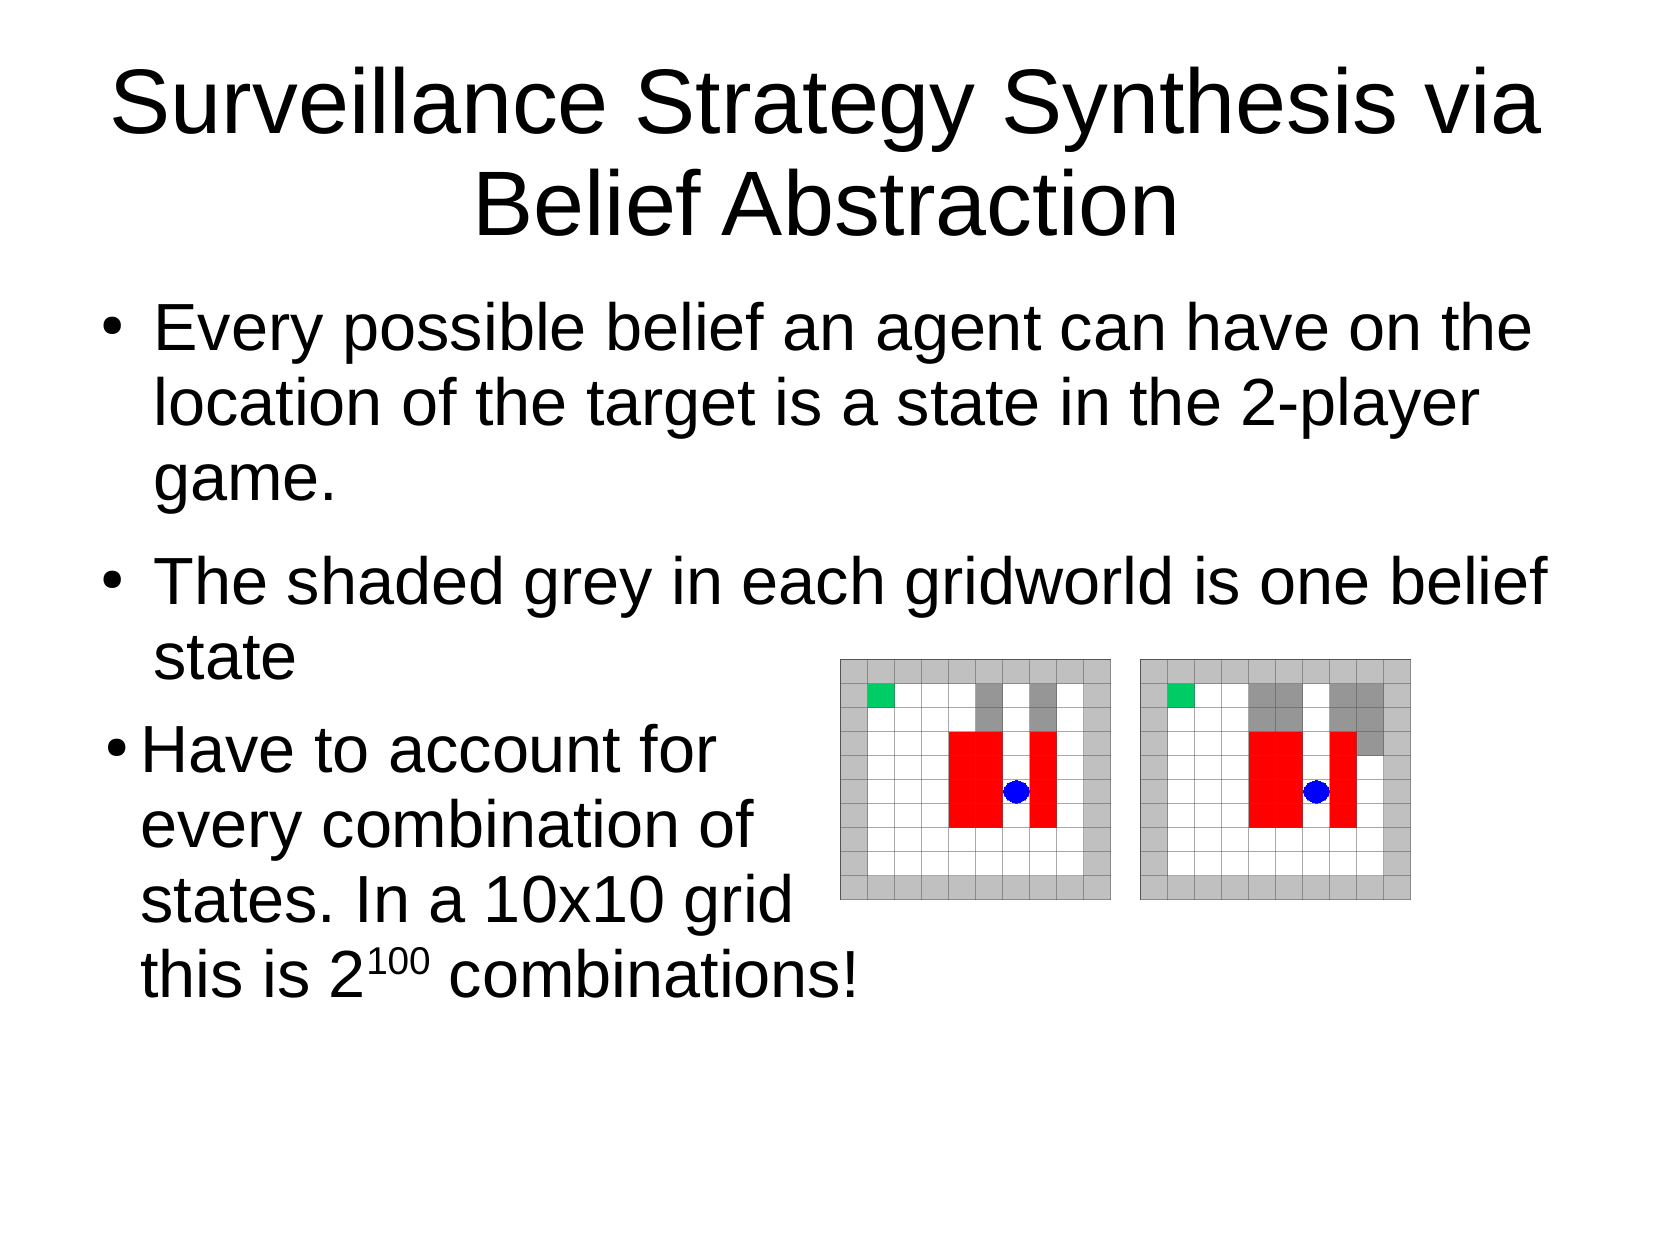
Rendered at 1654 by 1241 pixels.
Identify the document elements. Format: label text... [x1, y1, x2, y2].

text_box Have to account for every combination of states. In a 10x10 grid this is 2100 combinations! [90, 705, 886, 1021]
title Surveillance Strategy Synthesis via Belief Abstraction [82, 49, 1571, 257]
picture [840, 659, 1111, 901]
list Every possible belief an agent can have on the location of the target is a state in the 2-player game. The shaded grey in each gridworld is one belief state [82, 290, 1571, 1010]
picture [1140, 659, 1411, 901]
